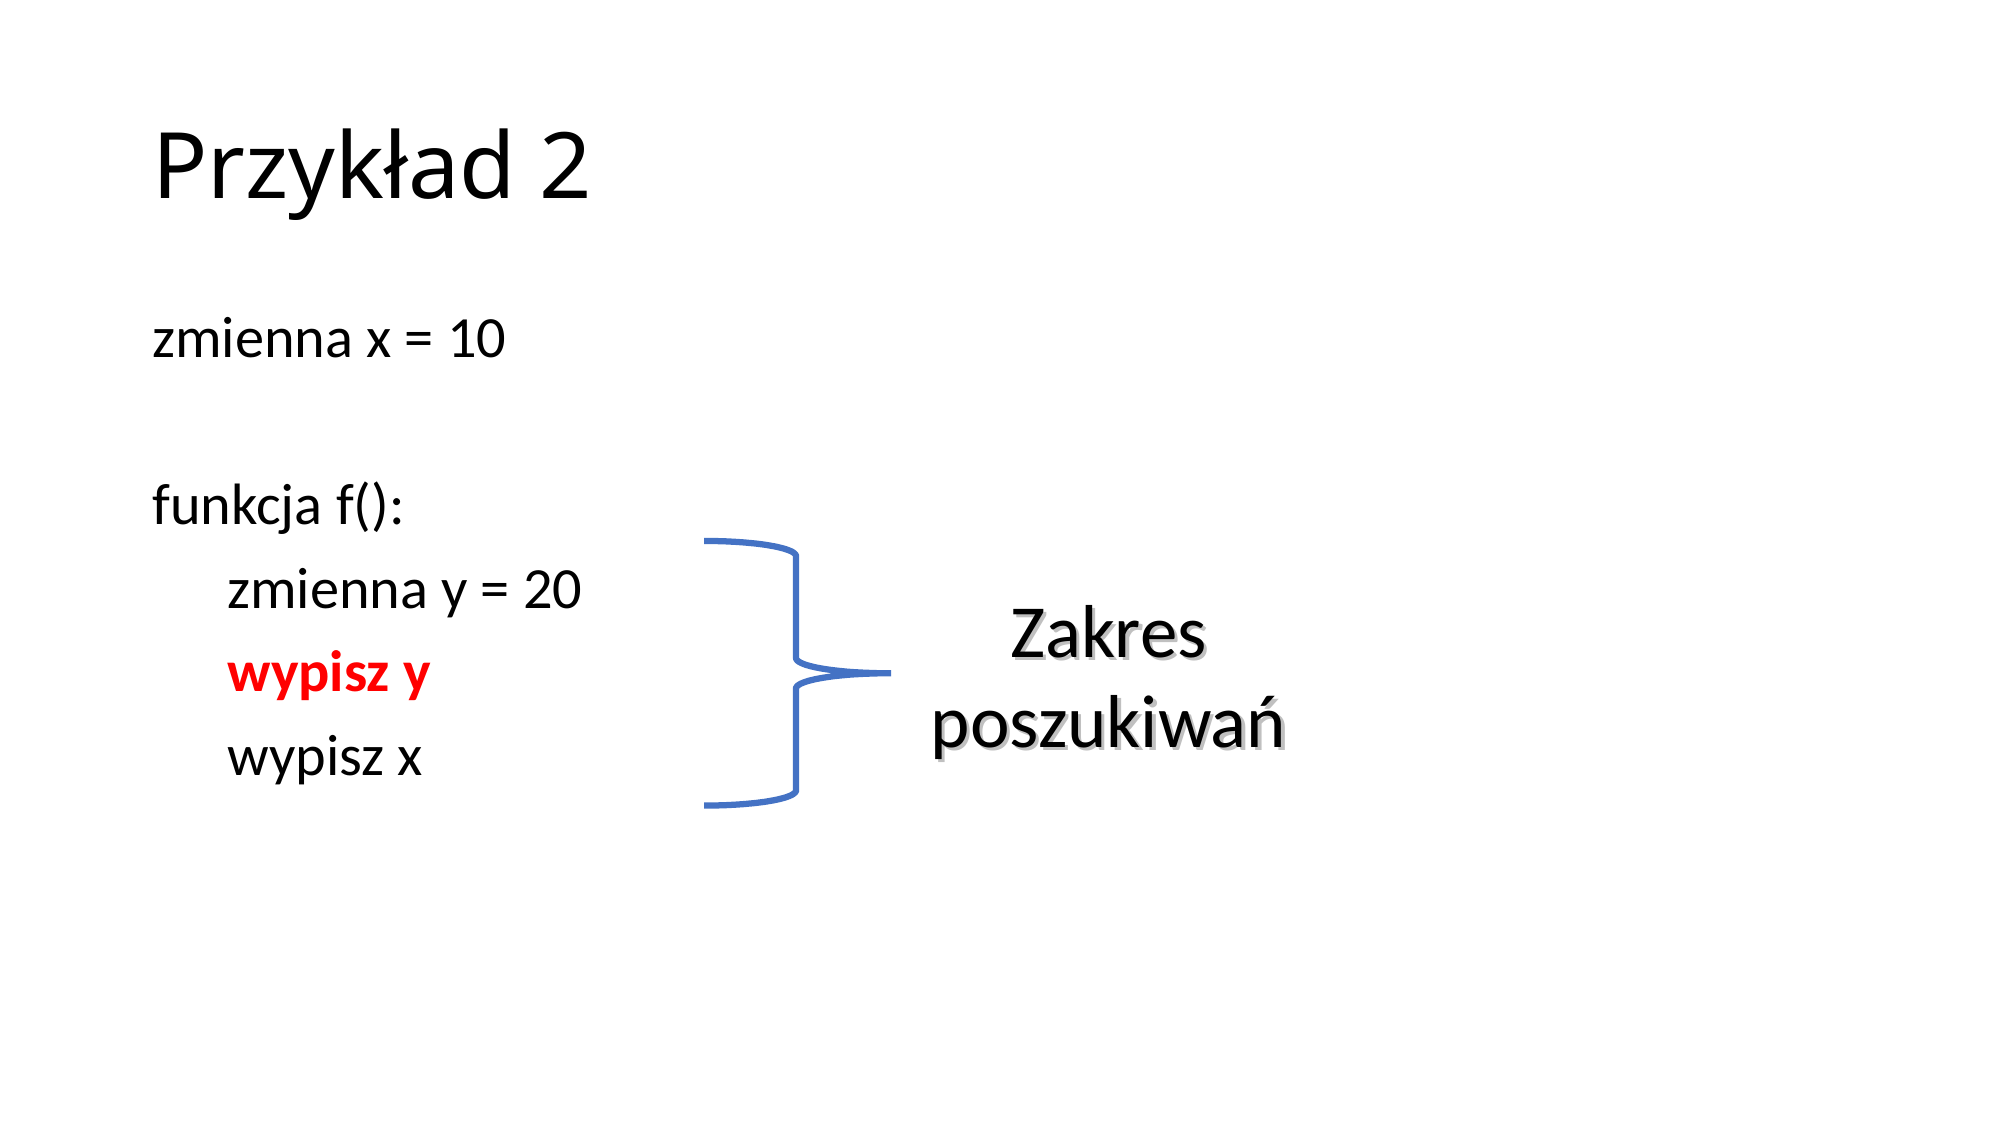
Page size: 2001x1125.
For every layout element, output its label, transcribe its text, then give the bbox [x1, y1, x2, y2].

list zmienna x = 10 funkcja f(): zmienna y = 20 wypisz y wypisz x [137, 299, 1863, 1014]
text_box Zakres poszukiwań [888, 575, 1329, 770]
title Przykład 2 [137, 59, 1863, 278]
